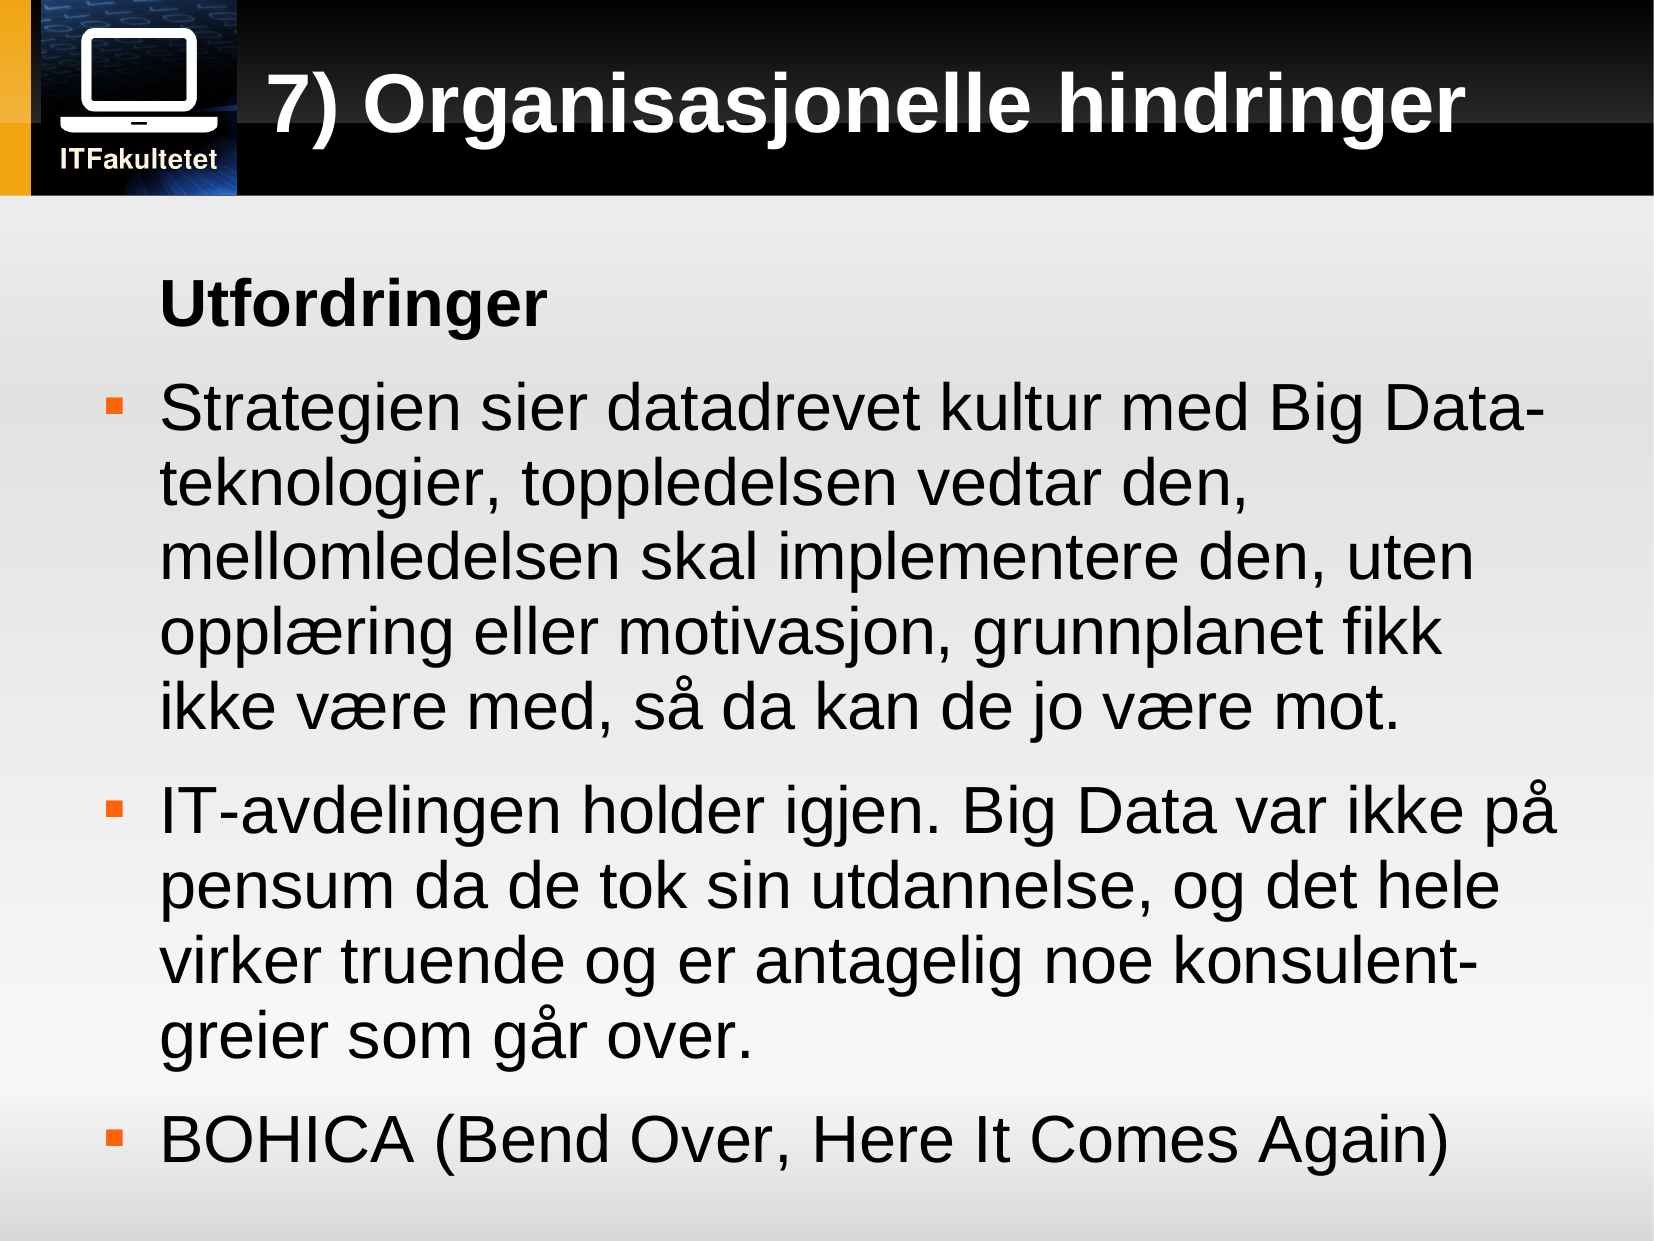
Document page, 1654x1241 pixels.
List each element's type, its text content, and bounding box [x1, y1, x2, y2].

picture [0, 0, 1654, 1241]
list Utfordringer Strategien sier datadrevet kultur med Big Data-teknologier, toppledelsen vedtar den, mellomledelsen skal implementere den, uten opplæring eller motivasjon, grunnplanet fikk ikke være med, så da kan de jo være mot. IT-avdelingen holder igjen. Big Data var ikke på pensum da de tok sin utdannelse, og det hele virker truende og er antagelig noe konsulent-greier som går over. BOHICA (Bend Over, Here It Comes Again) [88, 265, 1577, 1177]
title 7) Organisasjonelle hindringer [265, 0, 1565, 208]
